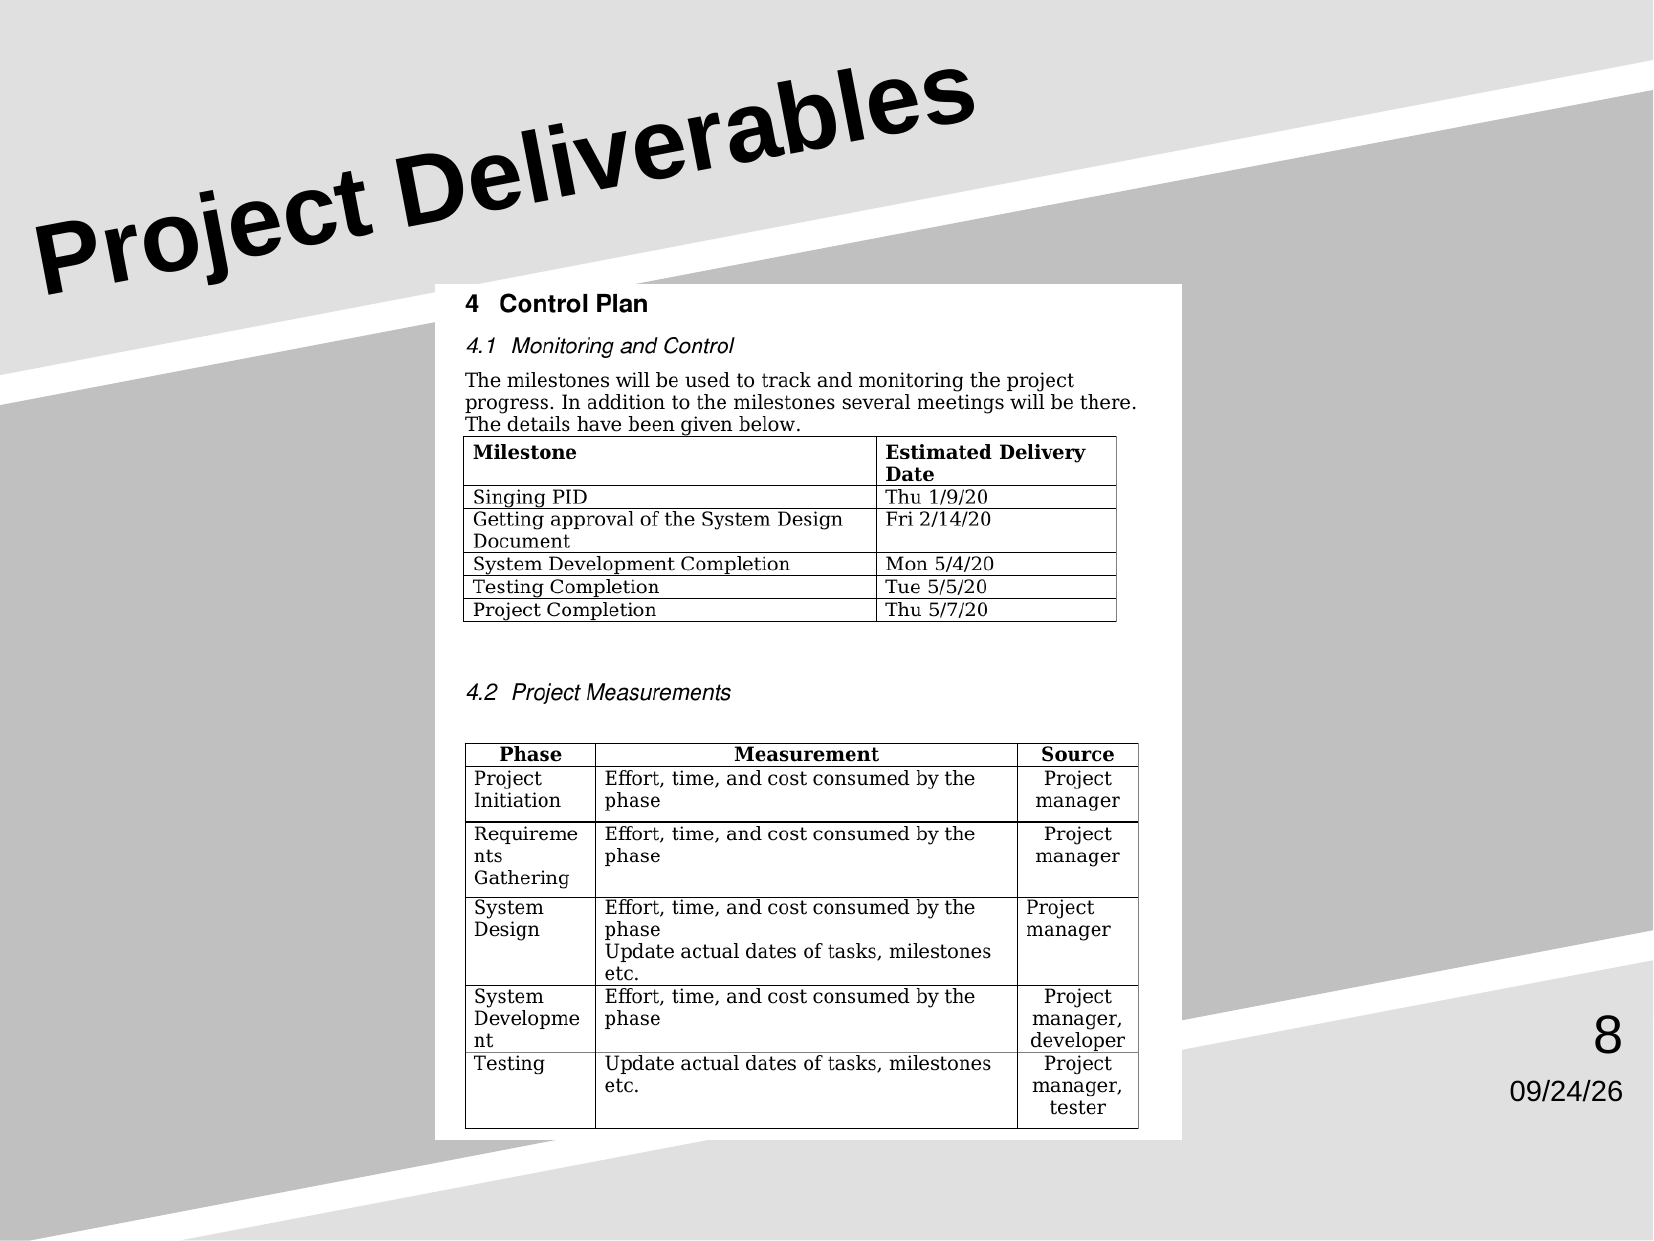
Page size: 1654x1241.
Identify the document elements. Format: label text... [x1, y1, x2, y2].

title Project Deliverables [17, 0, 1518, 365]
picture [435, 284, 1182, 1141]
